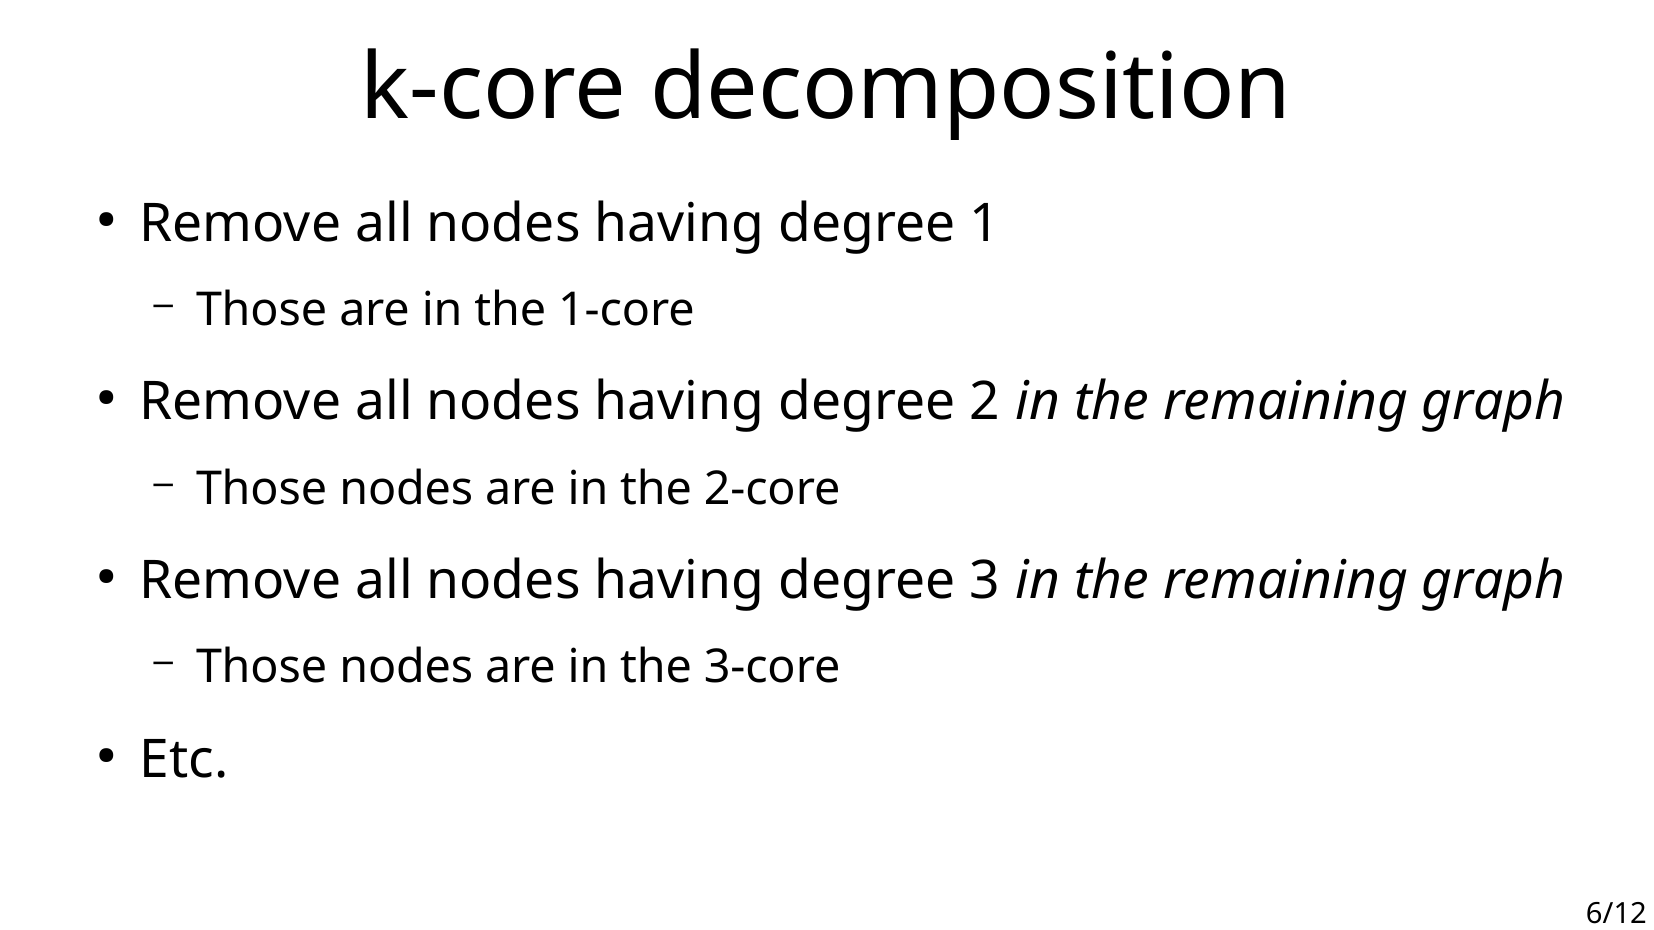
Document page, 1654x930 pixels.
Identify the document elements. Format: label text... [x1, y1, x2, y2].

list Remove all nodes having degree 1 Those are in the 1-core Remove all nodes having degree 2 in the remaining graph Those nodes are in the 2-core Remove all nodes having degree 3 in the remaining graph Those nodes are in the 3-core Etc. [82, 183, 1571, 904]
title k-core decomposition [82, 2, 1571, 166]
